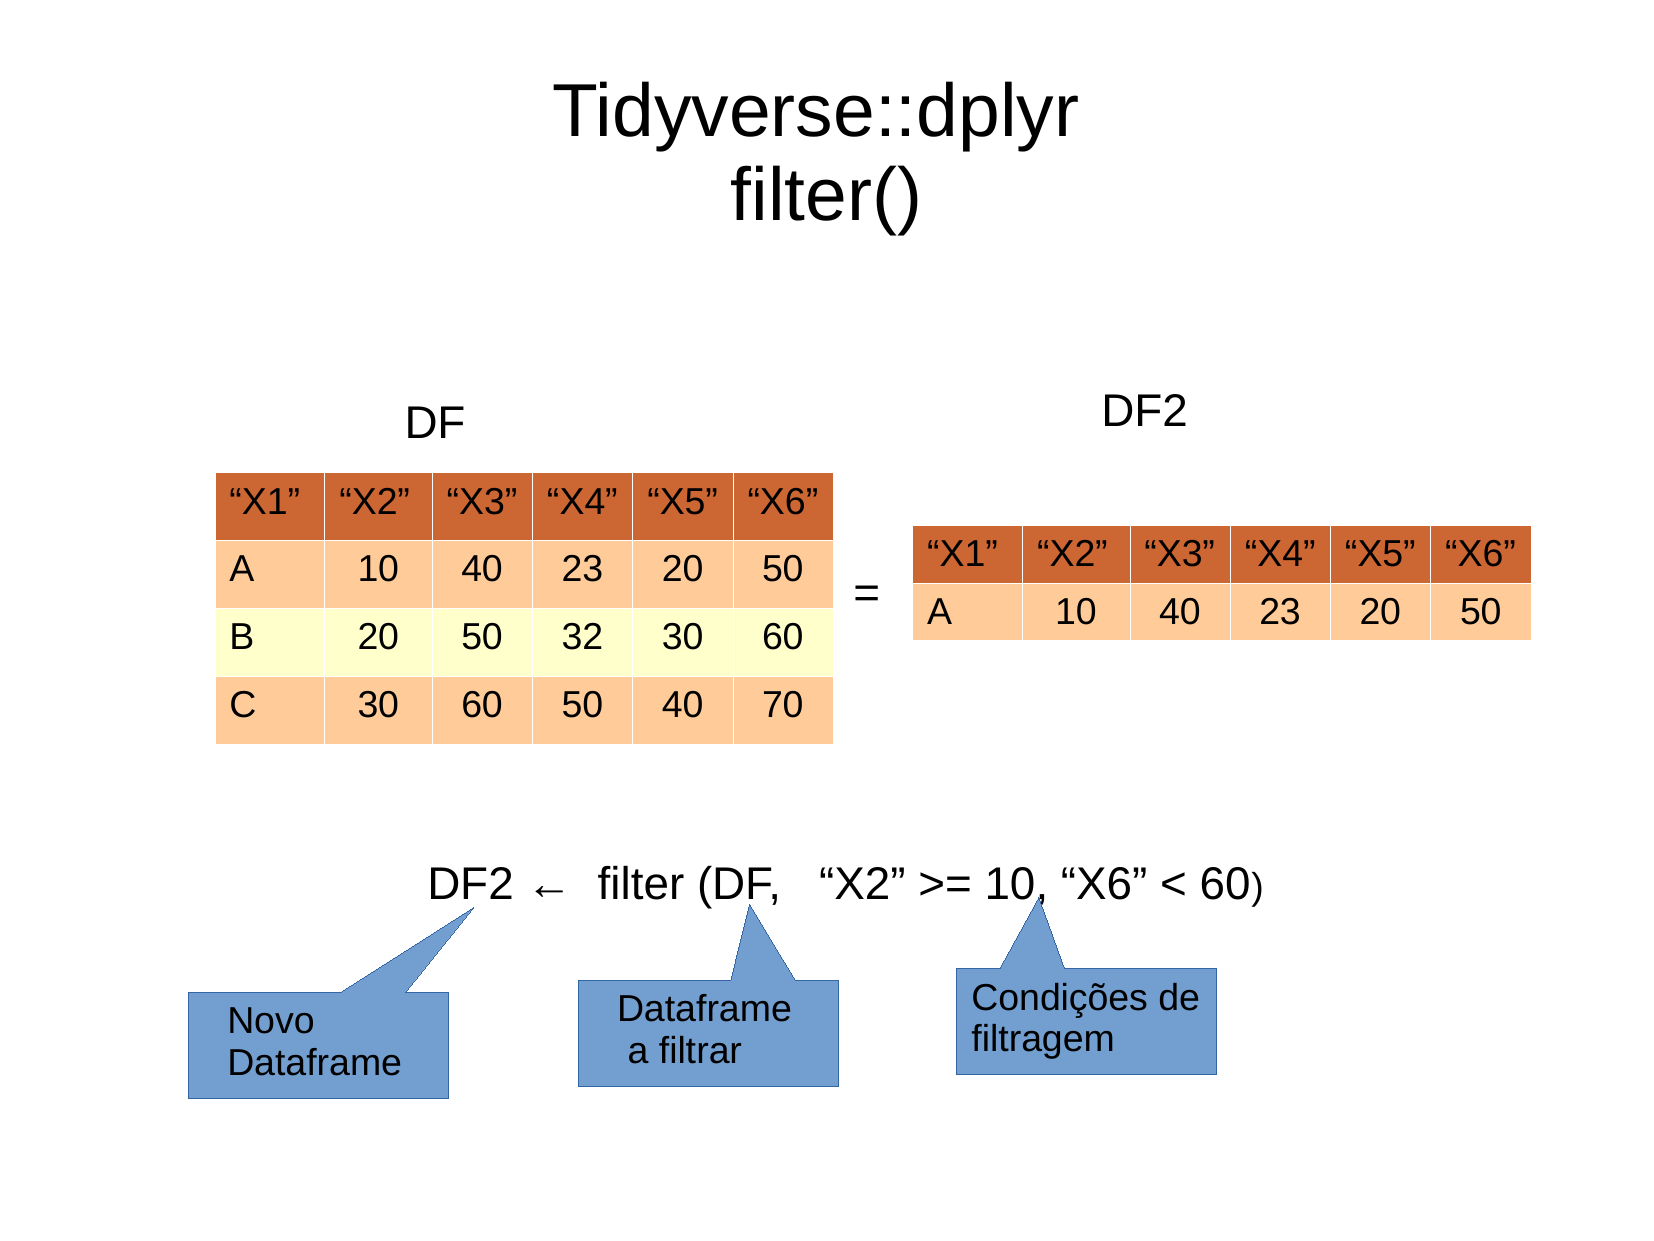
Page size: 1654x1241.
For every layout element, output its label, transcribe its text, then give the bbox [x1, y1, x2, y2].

text_box [578, 980, 602, 1087]
table_header “X5” [1331, 526, 1430, 583]
table_cell 70 [734, 677, 833, 744]
table_cell 60 [433, 677, 532, 744]
table_header “X3” [1131, 526, 1230, 583]
table_cell 60 [734, 609, 833, 676]
table_cell 23 [1231, 584, 1330, 640]
table_cell 10 [1023, 584, 1130, 640]
table_cell 20 [1331, 584, 1430, 640]
table_header “X1” [913, 526, 1022, 583]
table_cell 20 [325, 609, 432, 676]
table_header “X6” [734, 473, 833, 540]
table_cell 10 [325, 541, 432, 608]
table_header “X1” [216, 473, 324, 540]
table_header “X5” [633, 473, 733, 540]
table_header “X6” [1431, 526, 1531, 583]
table_cell A [913, 584, 1022, 640]
table_cell 20 [633, 541, 733, 608]
text_box [730, 904, 796, 980]
text_box [1000, 897, 1065, 968]
table_header “X4” [1231, 526, 1330, 583]
table_cell 23 [533, 541, 632, 608]
table_cell 50 [734, 541, 833, 608]
table_cell 30 [325, 677, 432, 744]
text_box = [838, 559, 895, 626]
text_box [188, 992, 212, 1099]
table_cell 32 [533, 609, 632, 676]
table_cell B [216, 609, 324, 676]
text_box [827, 980, 839, 1087]
table_header “X2” [325, 473, 432, 540]
title Tidyverse::dplyr filter() [82, 49, 1571, 257]
text_box Novo Dataframe [212, 992, 438, 1099]
table_cell 50 [433, 609, 532, 676]
table_header “X4” [533, 473, 632, 540]
table_cell C [216, 677, 324, 744]
text_box Dataframe a filtrar [602, 980, 827, 1087]
table_cell A [216, 541, 324, 608]
table_cell 50 [1431, 584, 1531, 640]
text_box [438, 992, 449, 1099]
table_cell 40 [633, 677, 733, 744]
table_header “X2” [1023, 526, 1130, 583]
table_cell 40 [1131, 584, 1230, 640]
table_cell 30 [633, 609, 733, 676]
text_box DF2 [1086, 377, 1203, 451]
text_box Condições de filtragem [956, 968, 1217, 1075]
text_box DF2 ← filter (DF, “X2” >= 10, “X6” < 60) [412, 850, 1279, 917]
text_box [341, 907, 474, 992]
table_cell 50 [533, 677, 632, 744]
table_cell 40 [433, 541, 532, 608]
text_box DF [389, 389, 491, 463]
table_header “X3” [433, 473, 532, 540]
